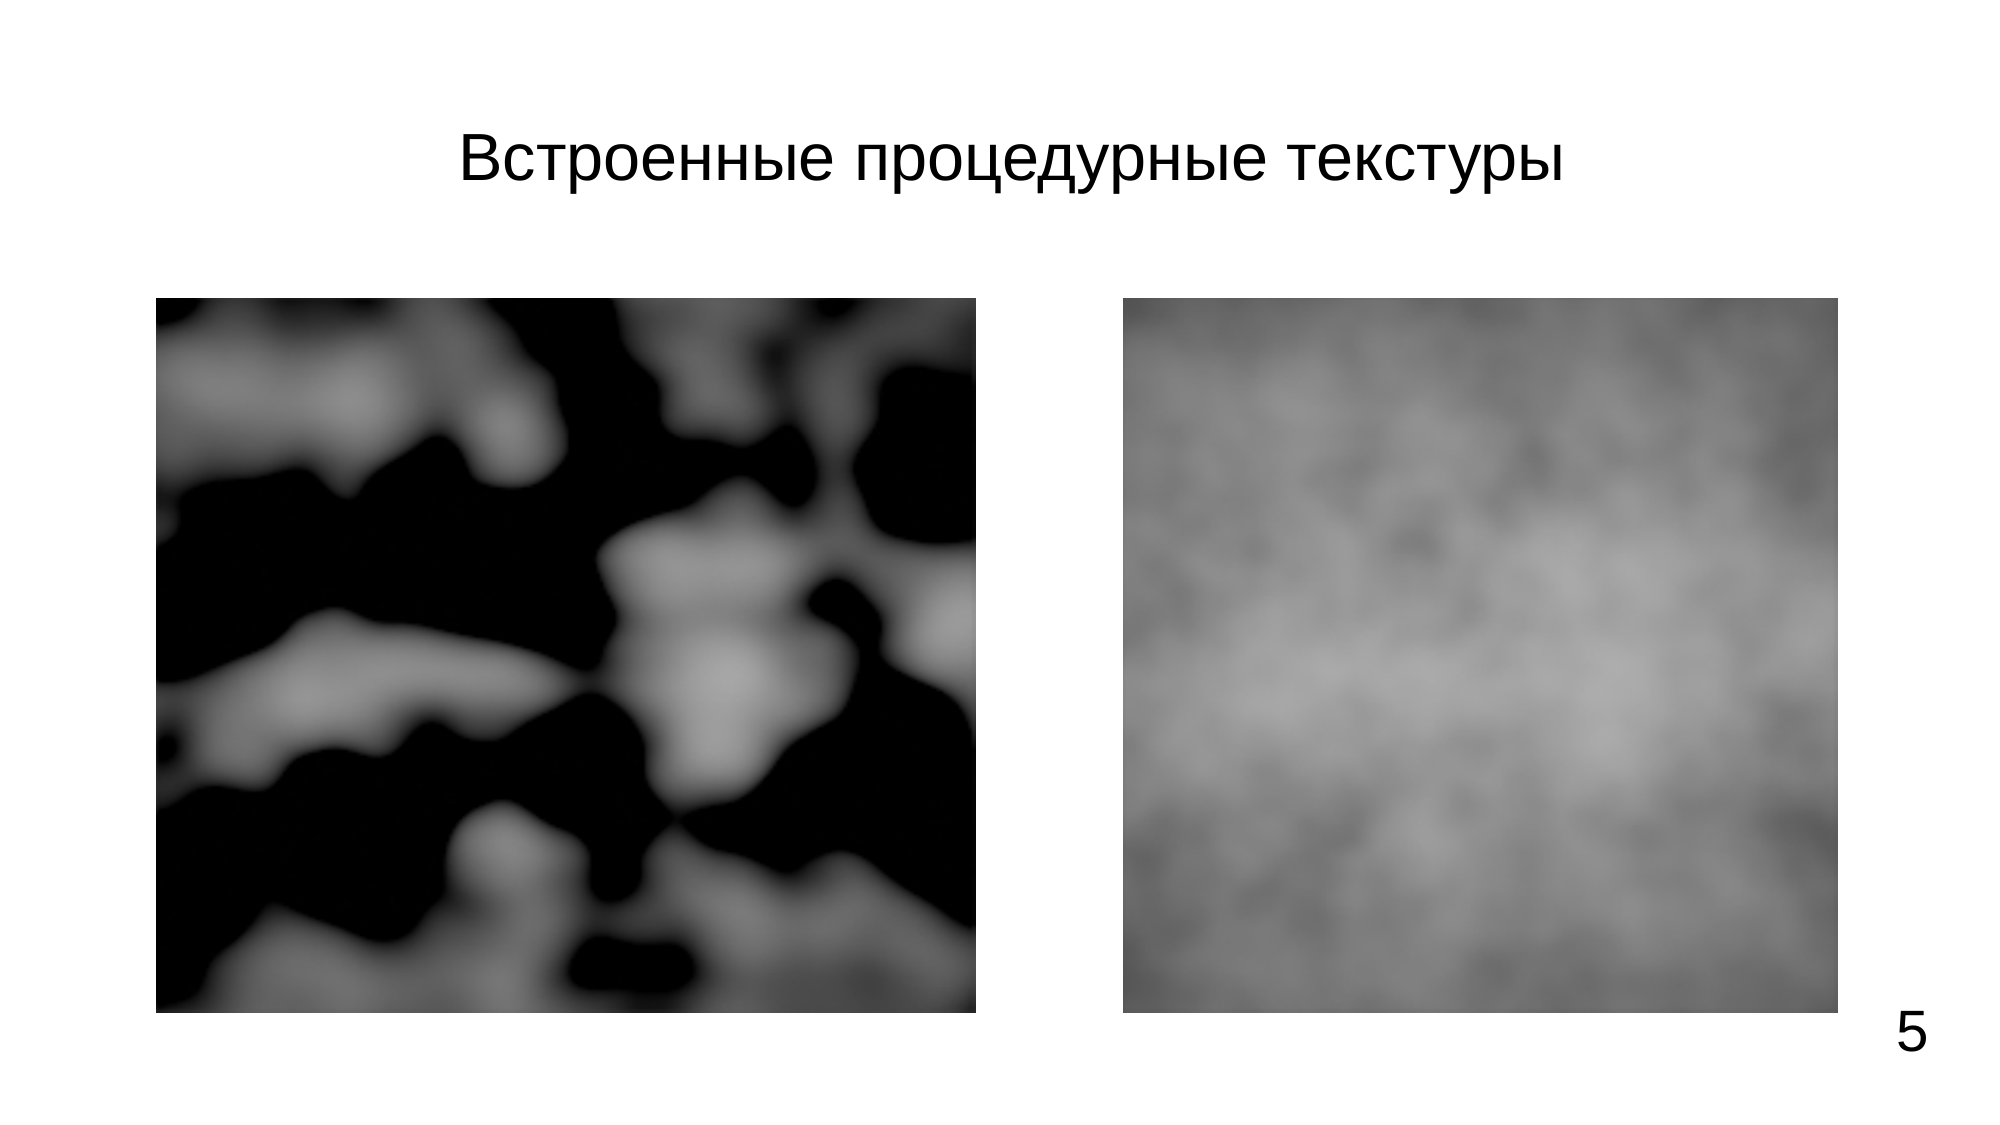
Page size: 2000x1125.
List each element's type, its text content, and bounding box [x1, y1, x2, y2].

text_box Встроенные процедурные текстуры [75, 112, 1951, 225]
title 5 [1875, 975, 1951, 1088]
picture [1123, 298, 1838, 1013]
picture [156, 298, 976, 1013]
